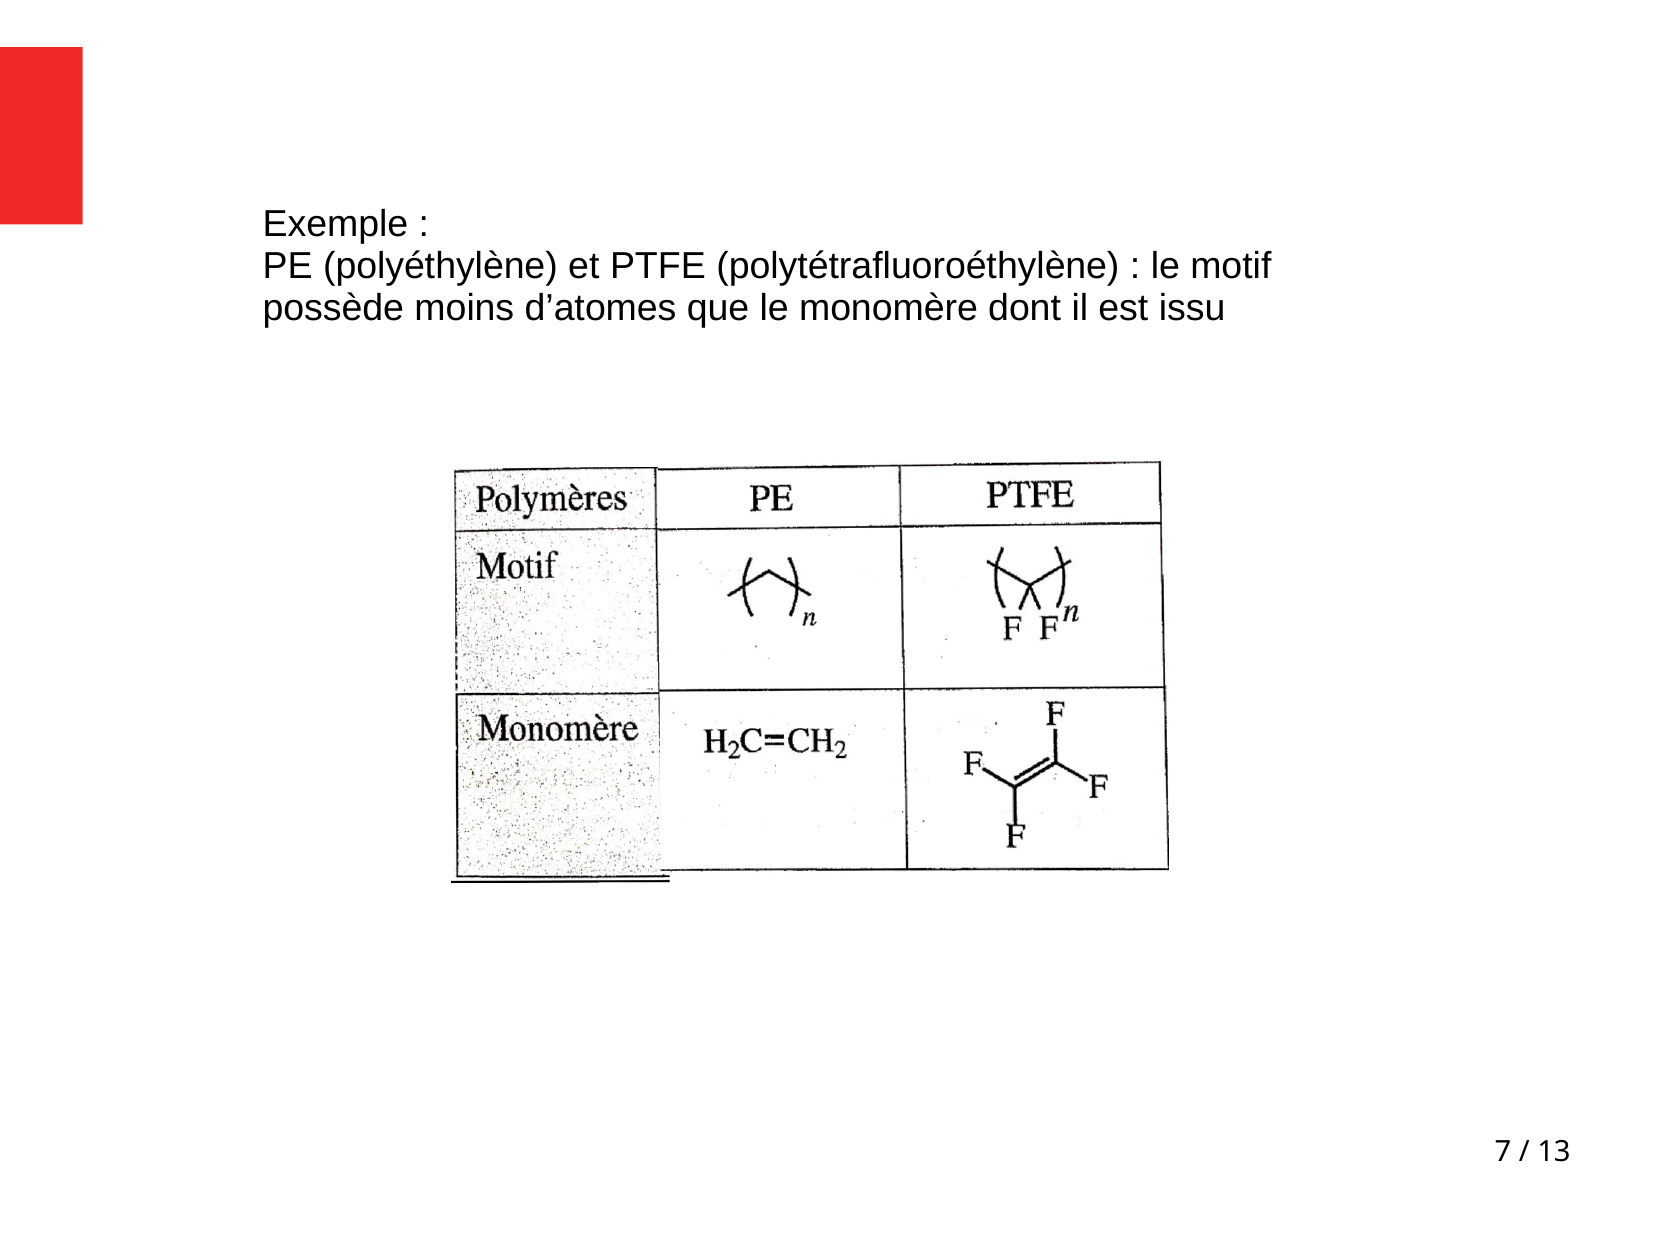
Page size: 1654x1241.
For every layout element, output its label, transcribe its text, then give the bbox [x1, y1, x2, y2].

picture [448, 460, 1169, 885]
text_box Exemple : PE (polyéthylène) et PTFE (polytétrafluoroéthylène) : le motif possède moins d’atomes que le monomère dont il est issu [248, 195, 1371, 378]
